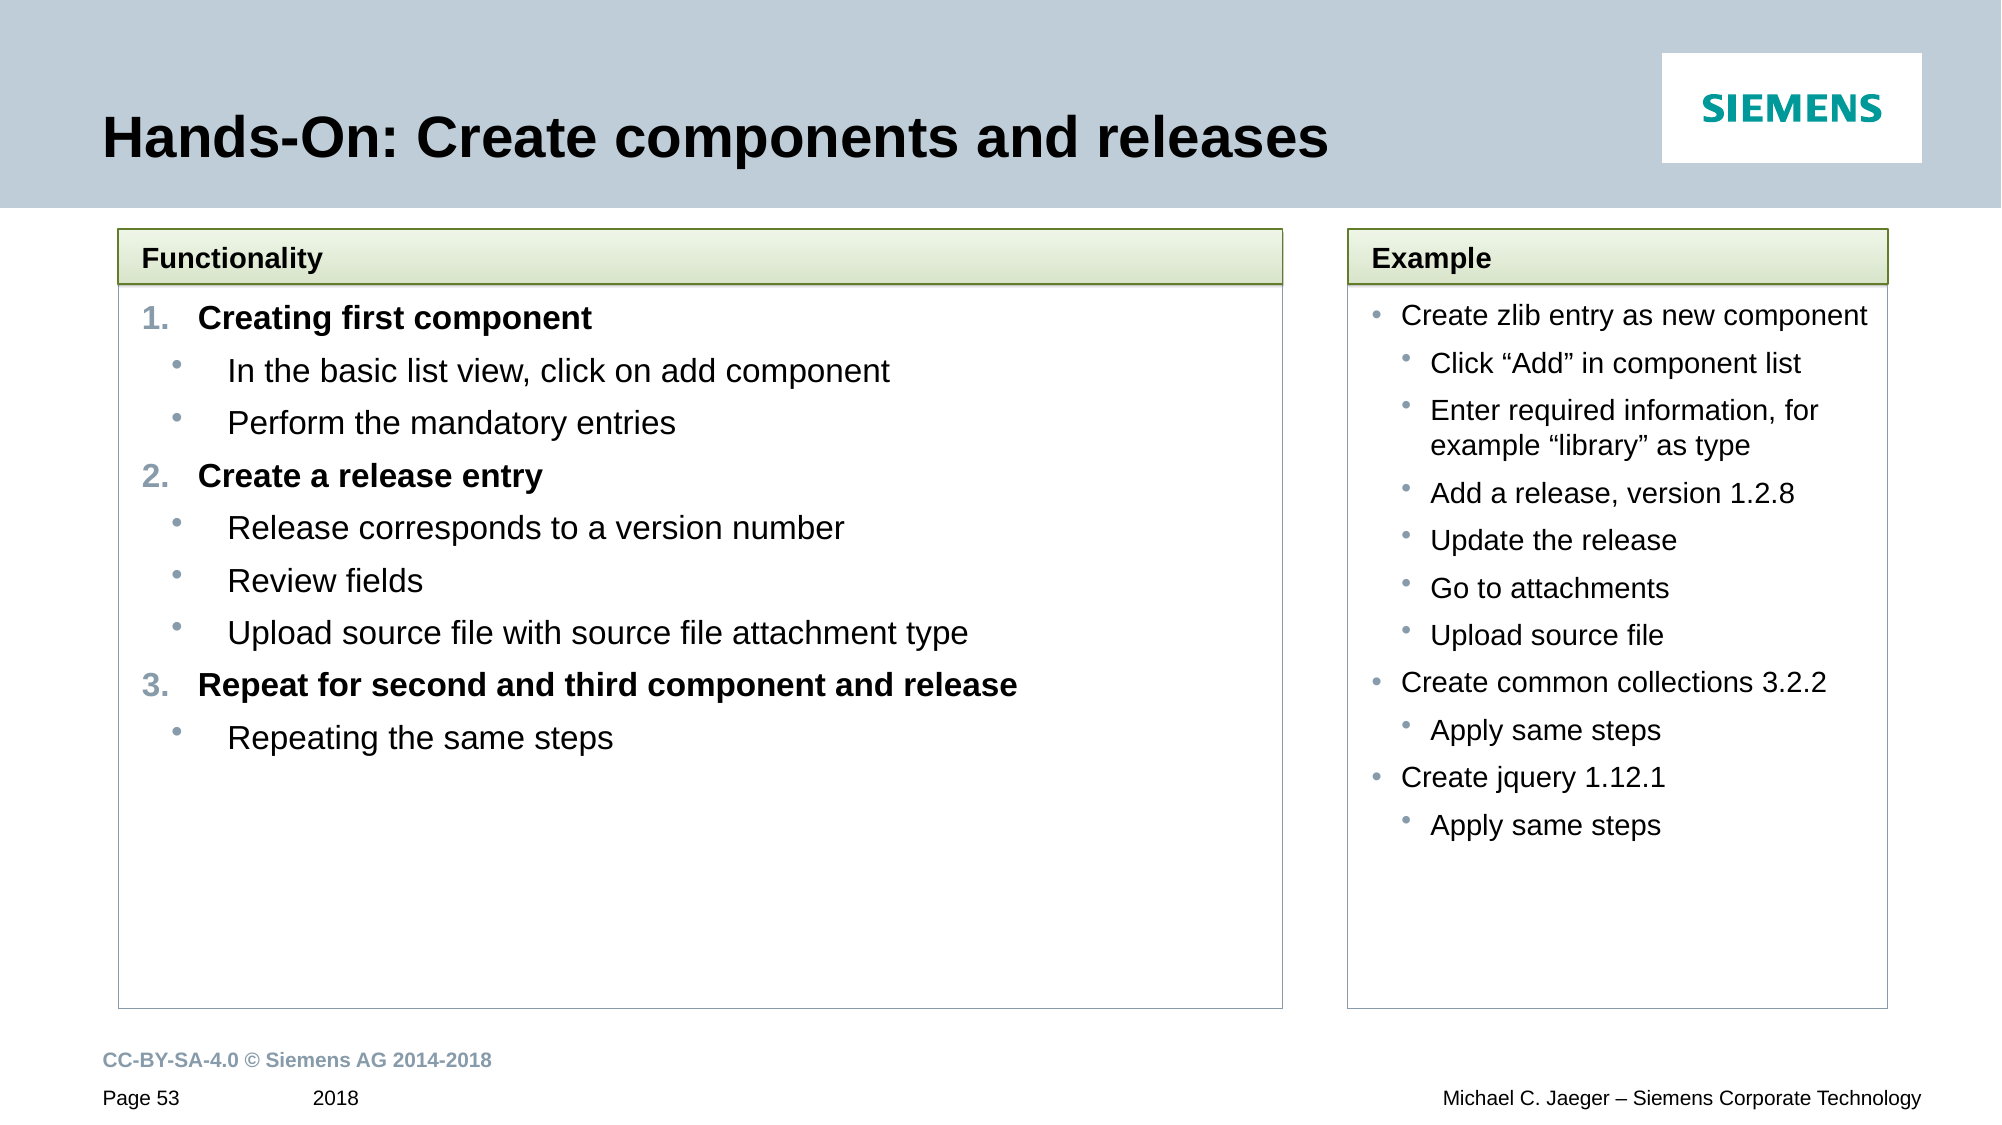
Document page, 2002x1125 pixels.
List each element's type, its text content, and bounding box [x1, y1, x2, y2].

text_box Functionality [118, 229, 1283, 284]
title Hands-On: Create components and releases [0, 0, 2001, 208]
text_box Example [1347, 229, 1888, 284]
text_box Creating first component In the basic list view, click on add component Perform the mandatory entries Create a release entry Release corresponds to a version number Review fields Upload source file with source file attachment type Repeat for second and third component and release Repeating the same steps [118, 284, 1283, 1009]
text_box Create zlib entry as new component Click “Add” in component list Enter required information, for example “library” as type Add a release, version 1.2.8 Update the release Go to attachments Upload source file Create common collections 3.2.2 Apply same steps Create jquery 1.12.1 Apply same steps [1347, 284, 1888, 1009]
